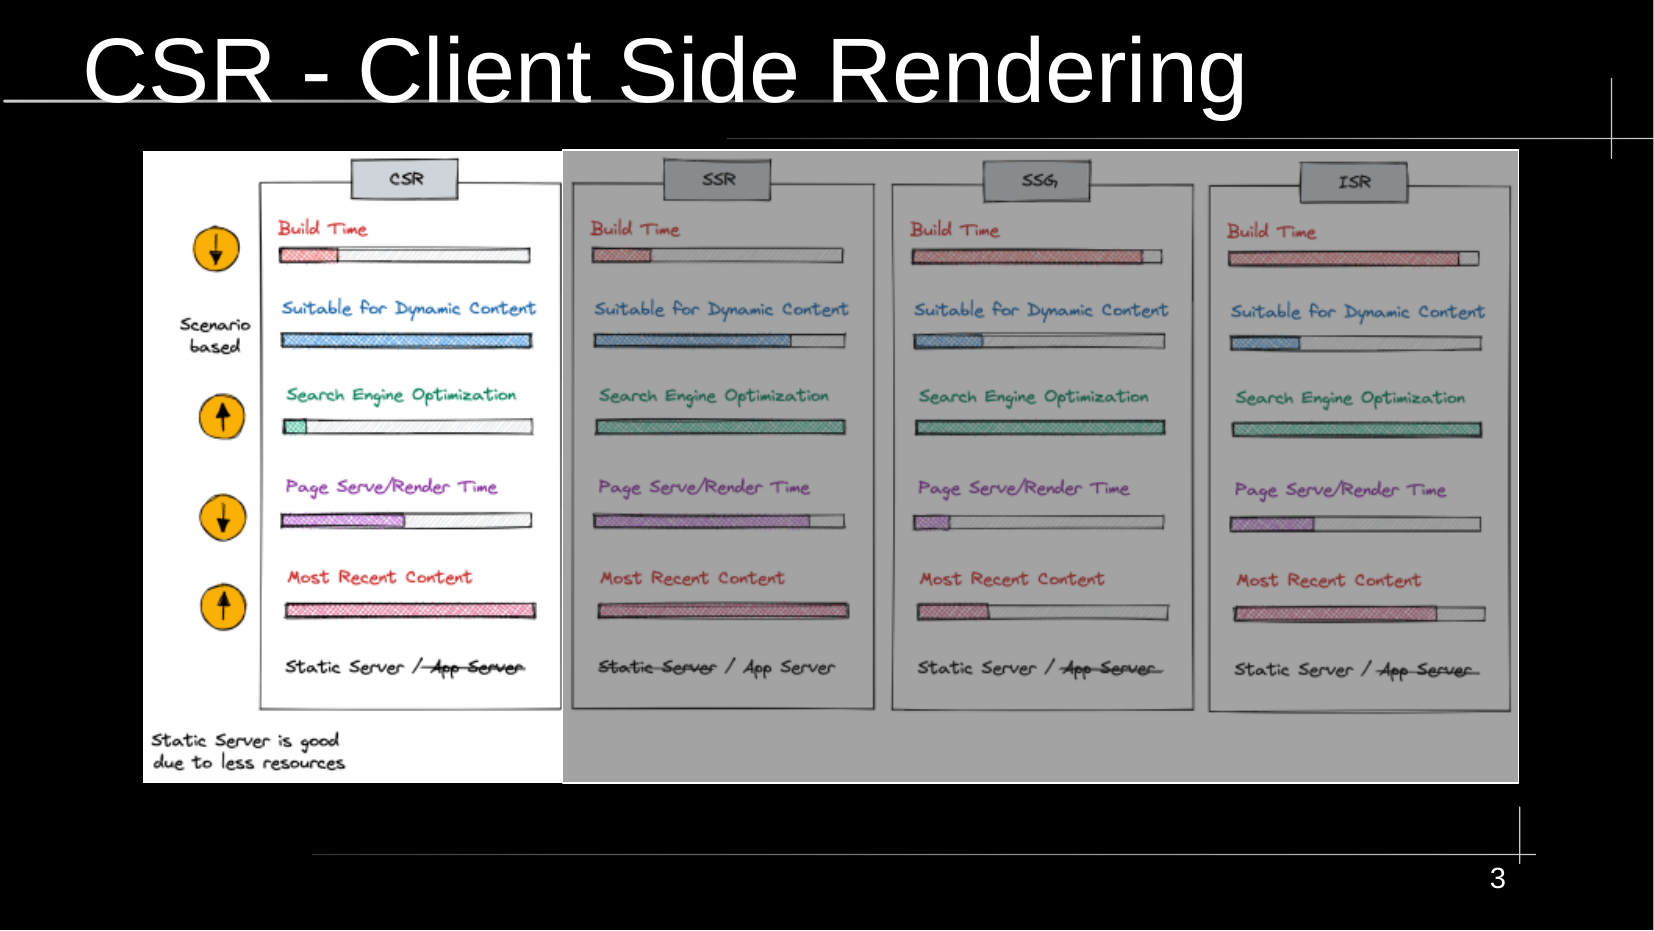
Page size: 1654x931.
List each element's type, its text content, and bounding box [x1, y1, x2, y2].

text_box [562, 150, 1519, 783]
picture [143, 151, 562, 783]
title CSR - Client Side Rendering [82, 19, 1648, 226]
